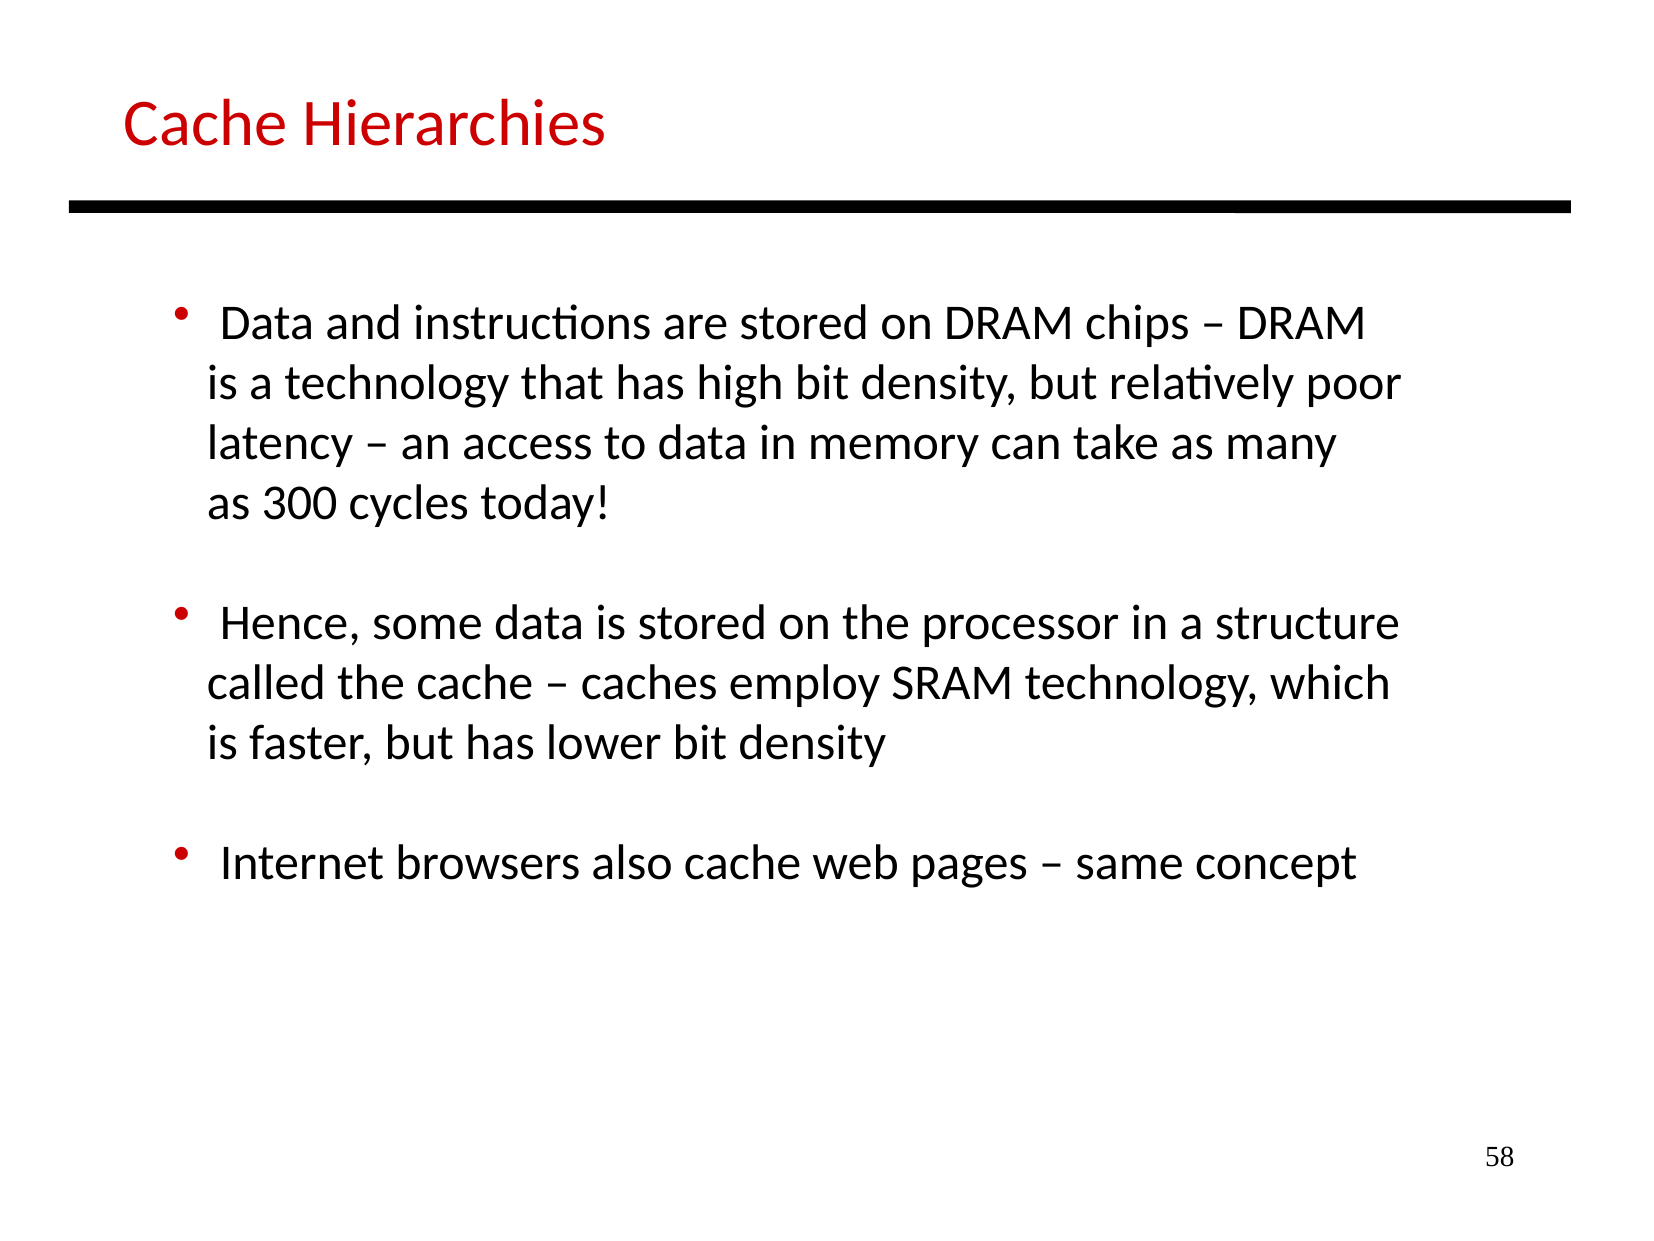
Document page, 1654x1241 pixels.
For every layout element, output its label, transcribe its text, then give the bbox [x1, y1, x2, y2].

text_box Cache Hierarchies [108, 71, 622, 167]
slide_number <number> [1185, 1129, 1530, 1213]
text_box Data and instructions are stored on DRAM chips – DRAM is a technology that has high bit density, but relatively poor latency – an access to data in memory can take as many as 300 cycles today! Hence, some data is stored on the processor in a structure called the cache – caches employ SRAM technology, which is faster, but has lower bit density Internet browsers also cache web pages – same concept [158, 282, 1418, 898]
